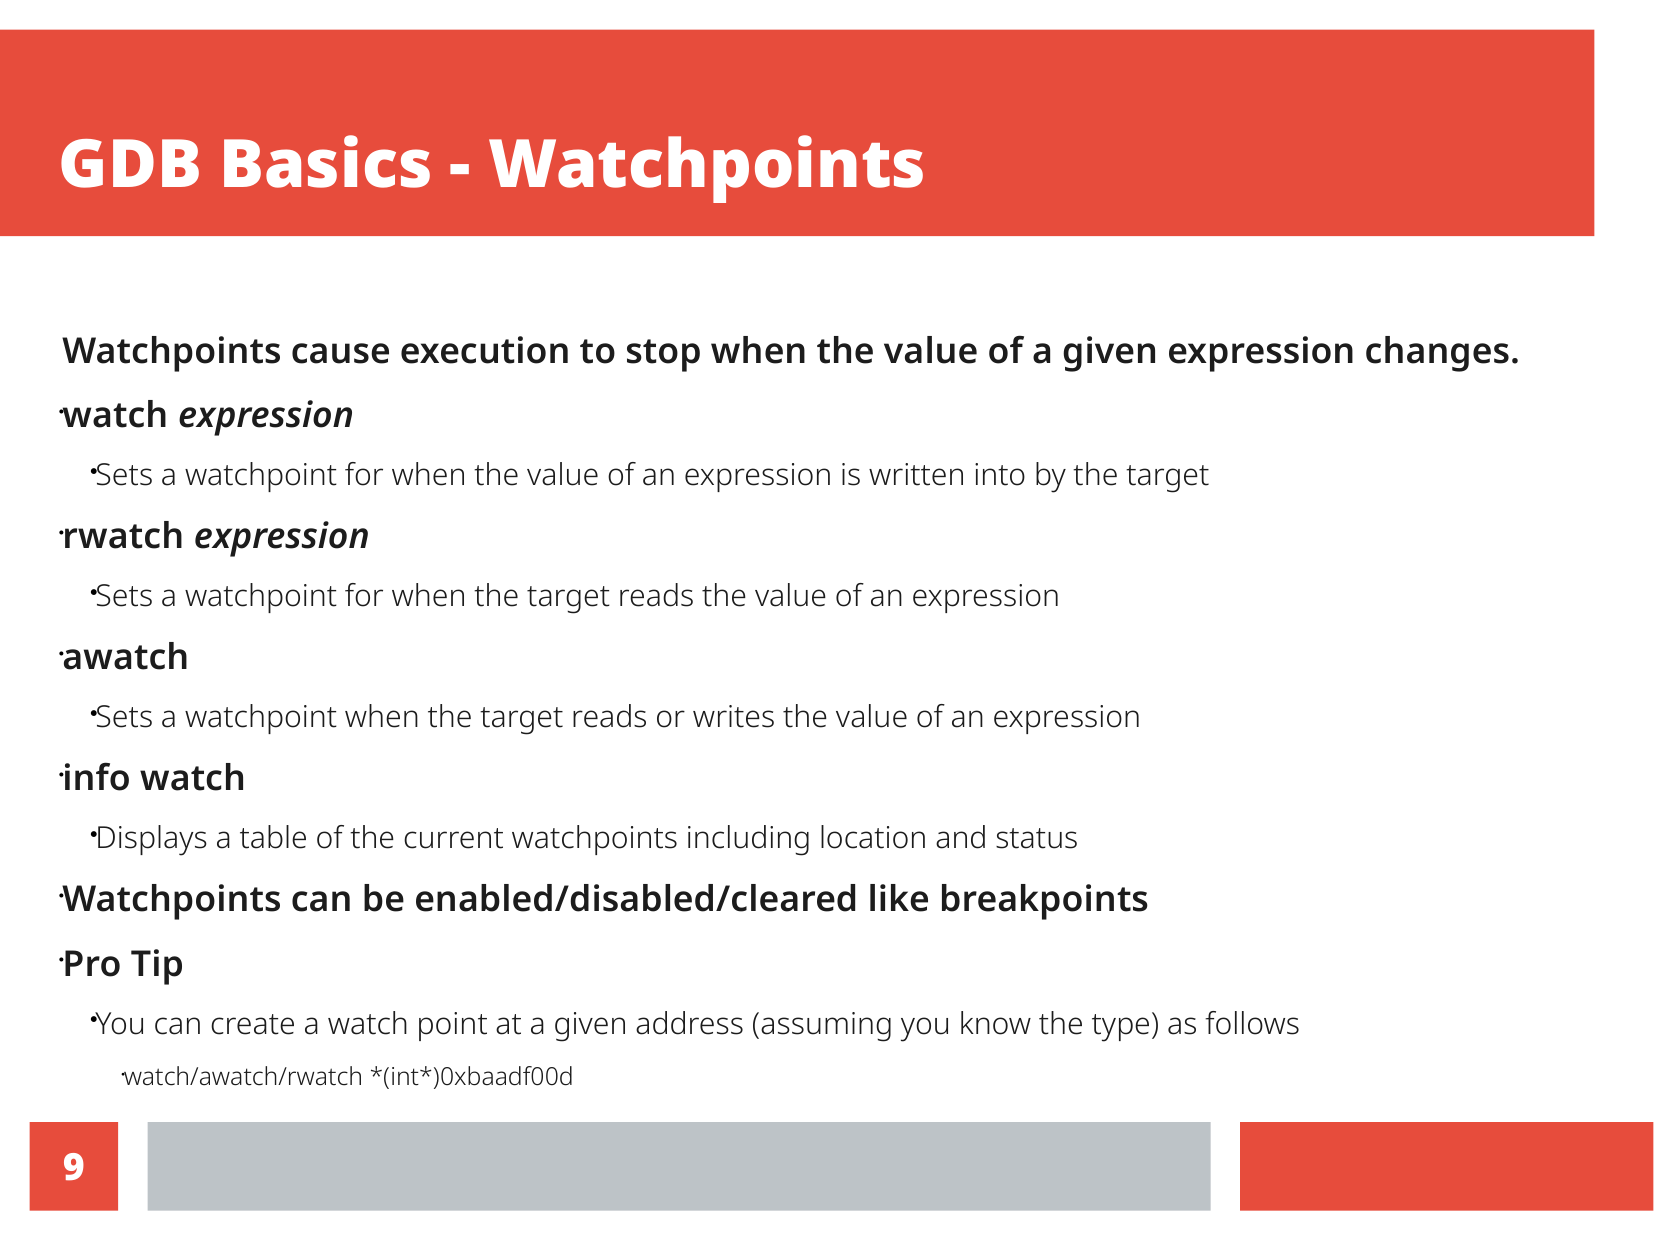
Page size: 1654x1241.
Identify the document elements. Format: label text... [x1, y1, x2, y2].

list Watchpoints cause execution to stop when the value of a given expression changes. watch expression Sets a watchpoint for when the value of an expression is written into by the target rwatch expression Sets a watchpoint for when the target reads the value of an expression awatch Sets a watchpoint when the target reads or writes the value of an expression info watch Displays a table of the current watchpoints including location and status Watchpoints can be enabled/disabled/cleared like breakpoints Pro Tip You can create a watch point at a given address (assuming you know the type) as follows watch/awatch/rwatch *(int*)0xbaadf00d [59, 324, 1565, 1093]
title GDB Basics - Watchpoints [59, 59, 1595, 207]
